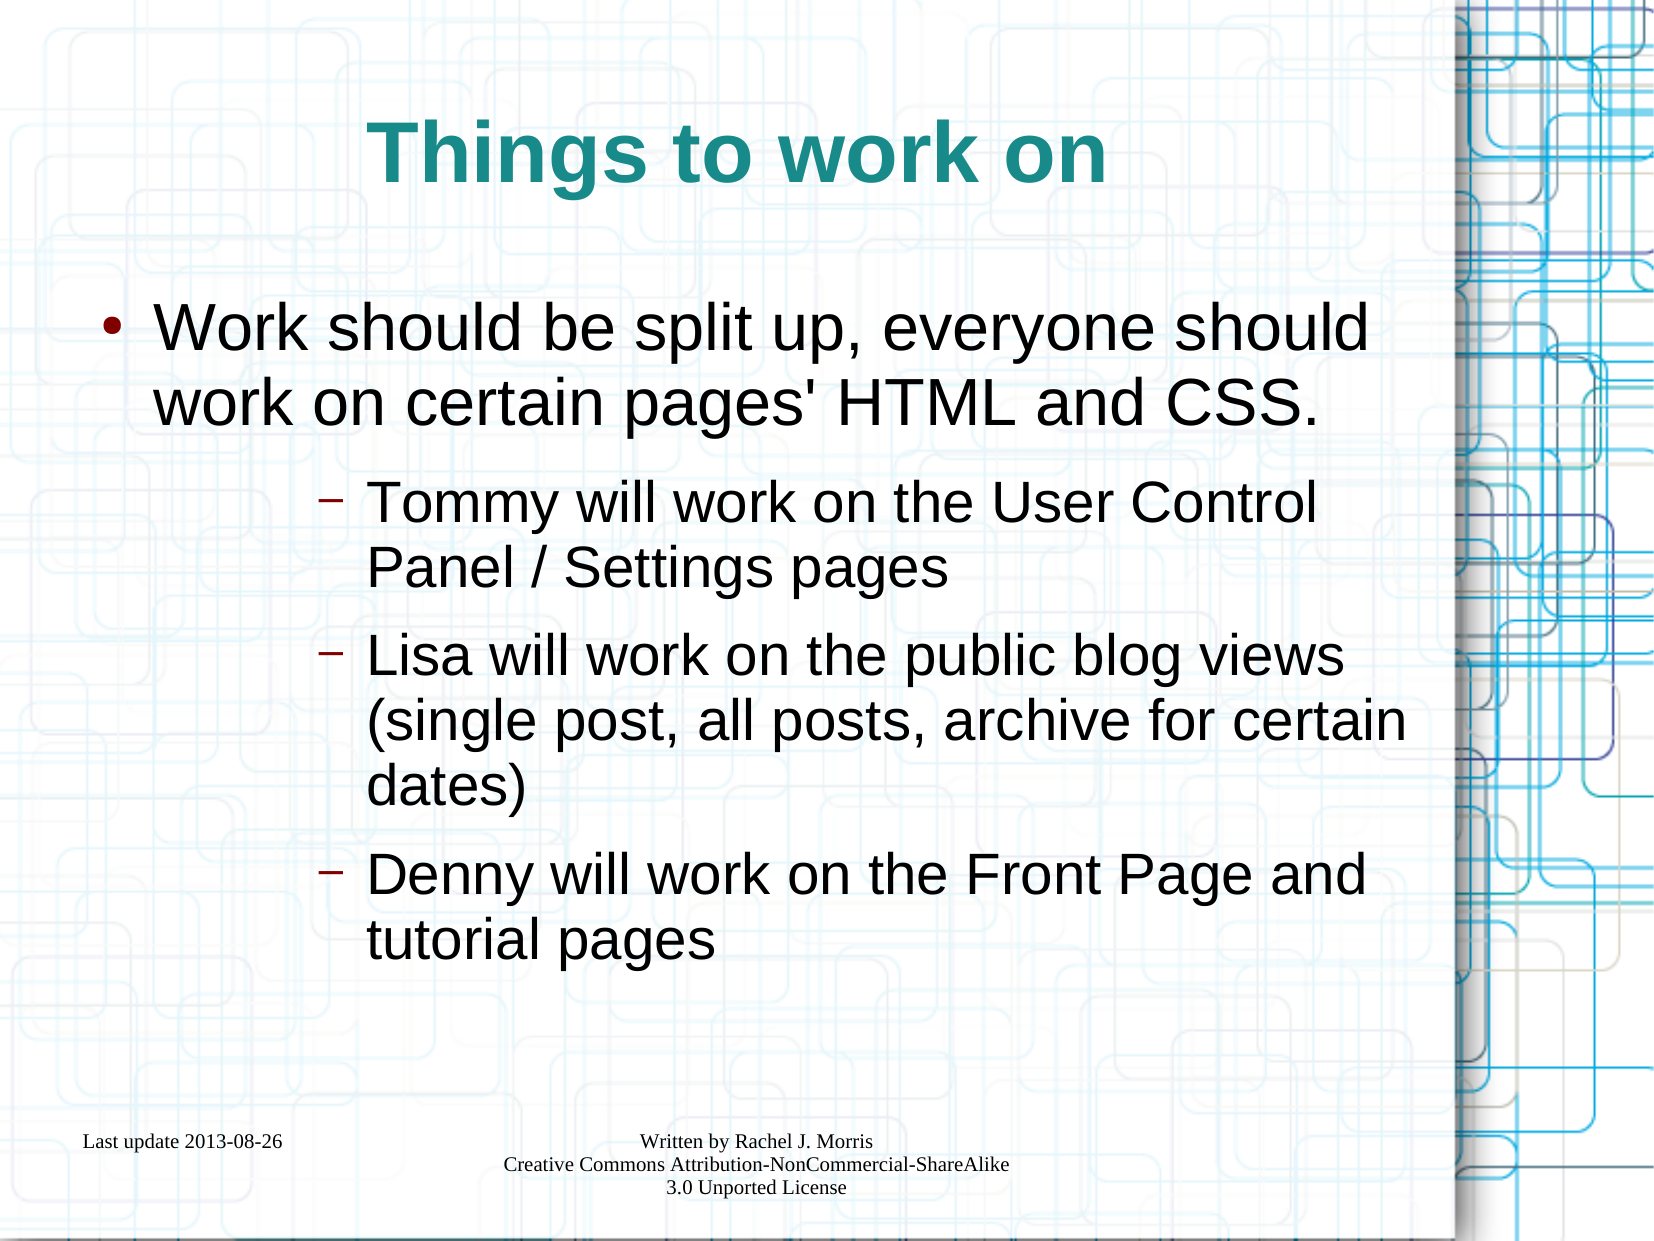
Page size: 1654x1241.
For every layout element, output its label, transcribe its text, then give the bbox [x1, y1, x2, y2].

list Work should be split up, everyone should work on certain pages' HTML and CSS. Tommy will work on the User Control Panel / Settings pages Lisa will work on the public blog views (single post, all posts, archive for certain dates) Denny will work on the Front Page and tutorial pages [82, 290, 1418, 1010]
title Things to work on [59, 49, 1418, 257]
picture [0, 0, 1654, 1241]
